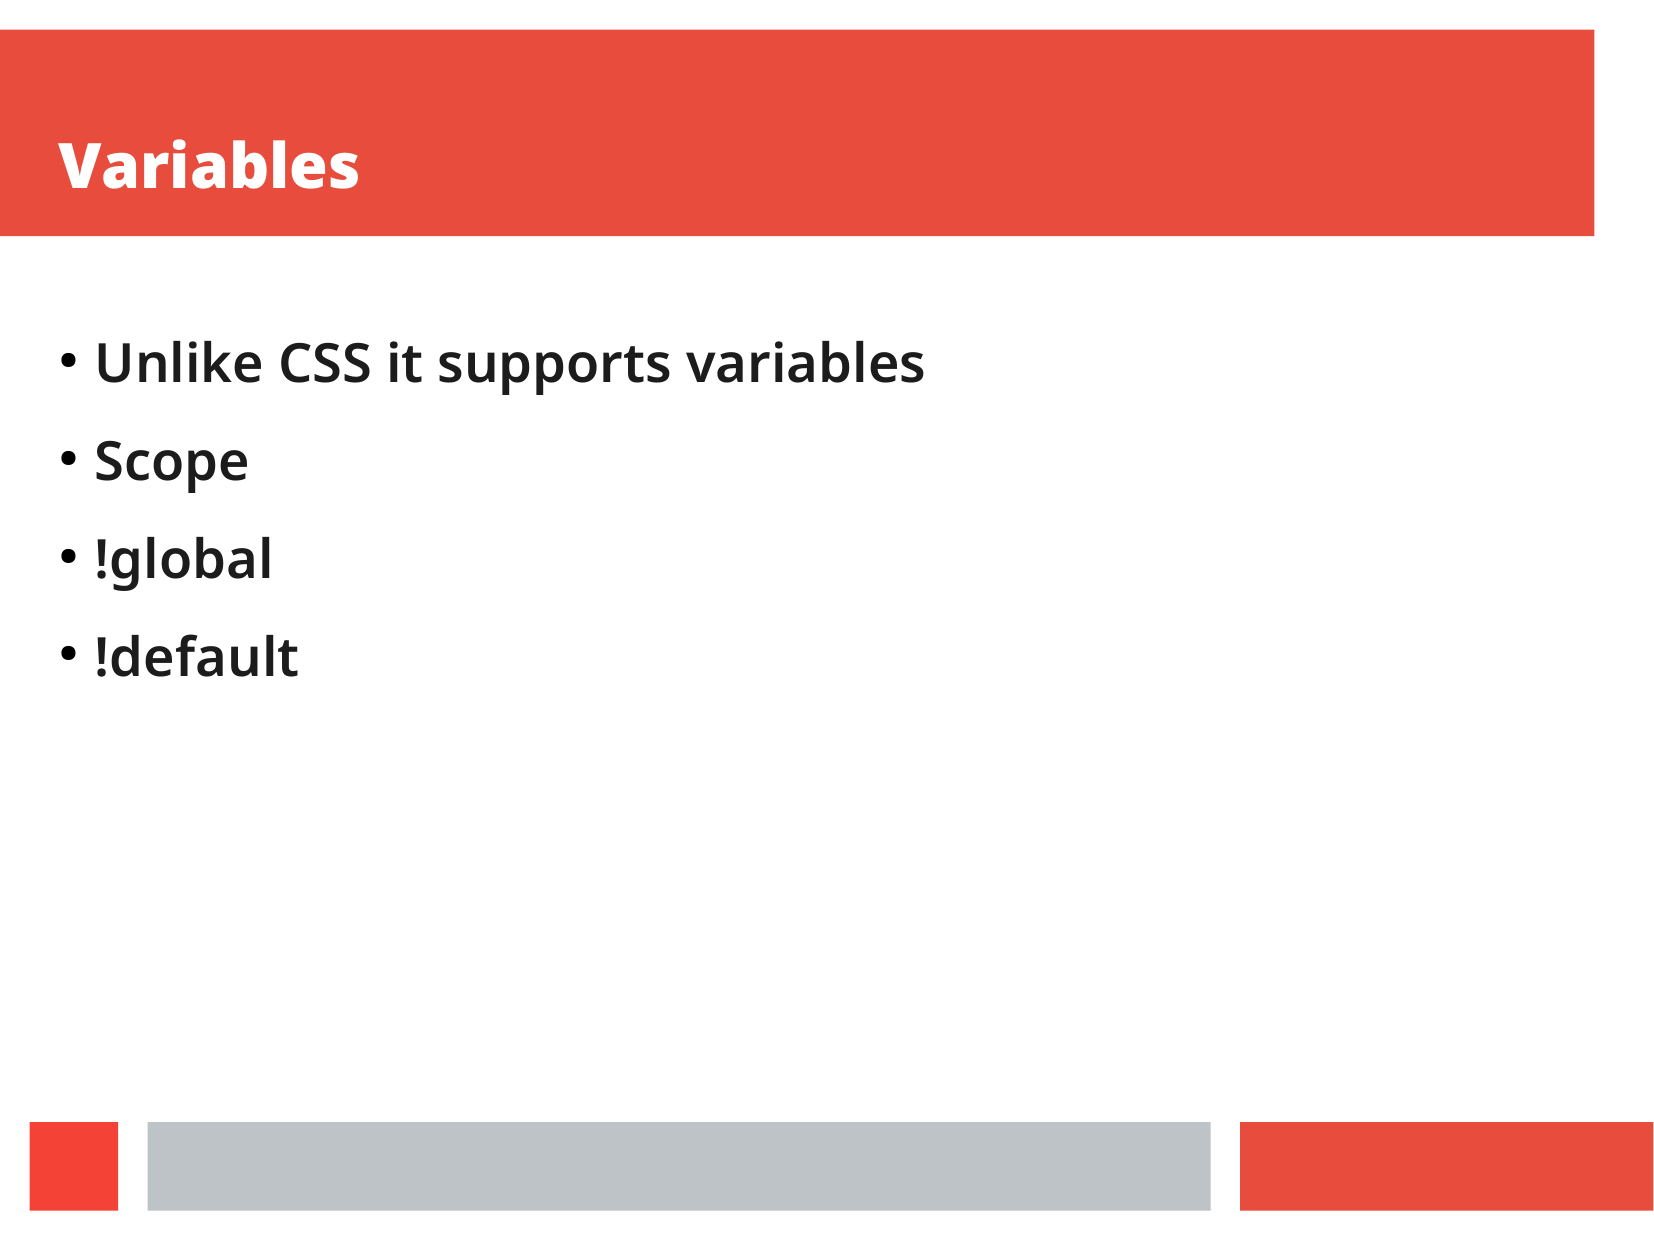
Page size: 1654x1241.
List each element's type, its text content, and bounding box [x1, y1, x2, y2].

title Variables [59, 59, 1595, 207]
list Unlike CSS it supports variables Scope !global !default [59, 324, 1565, 1093]
